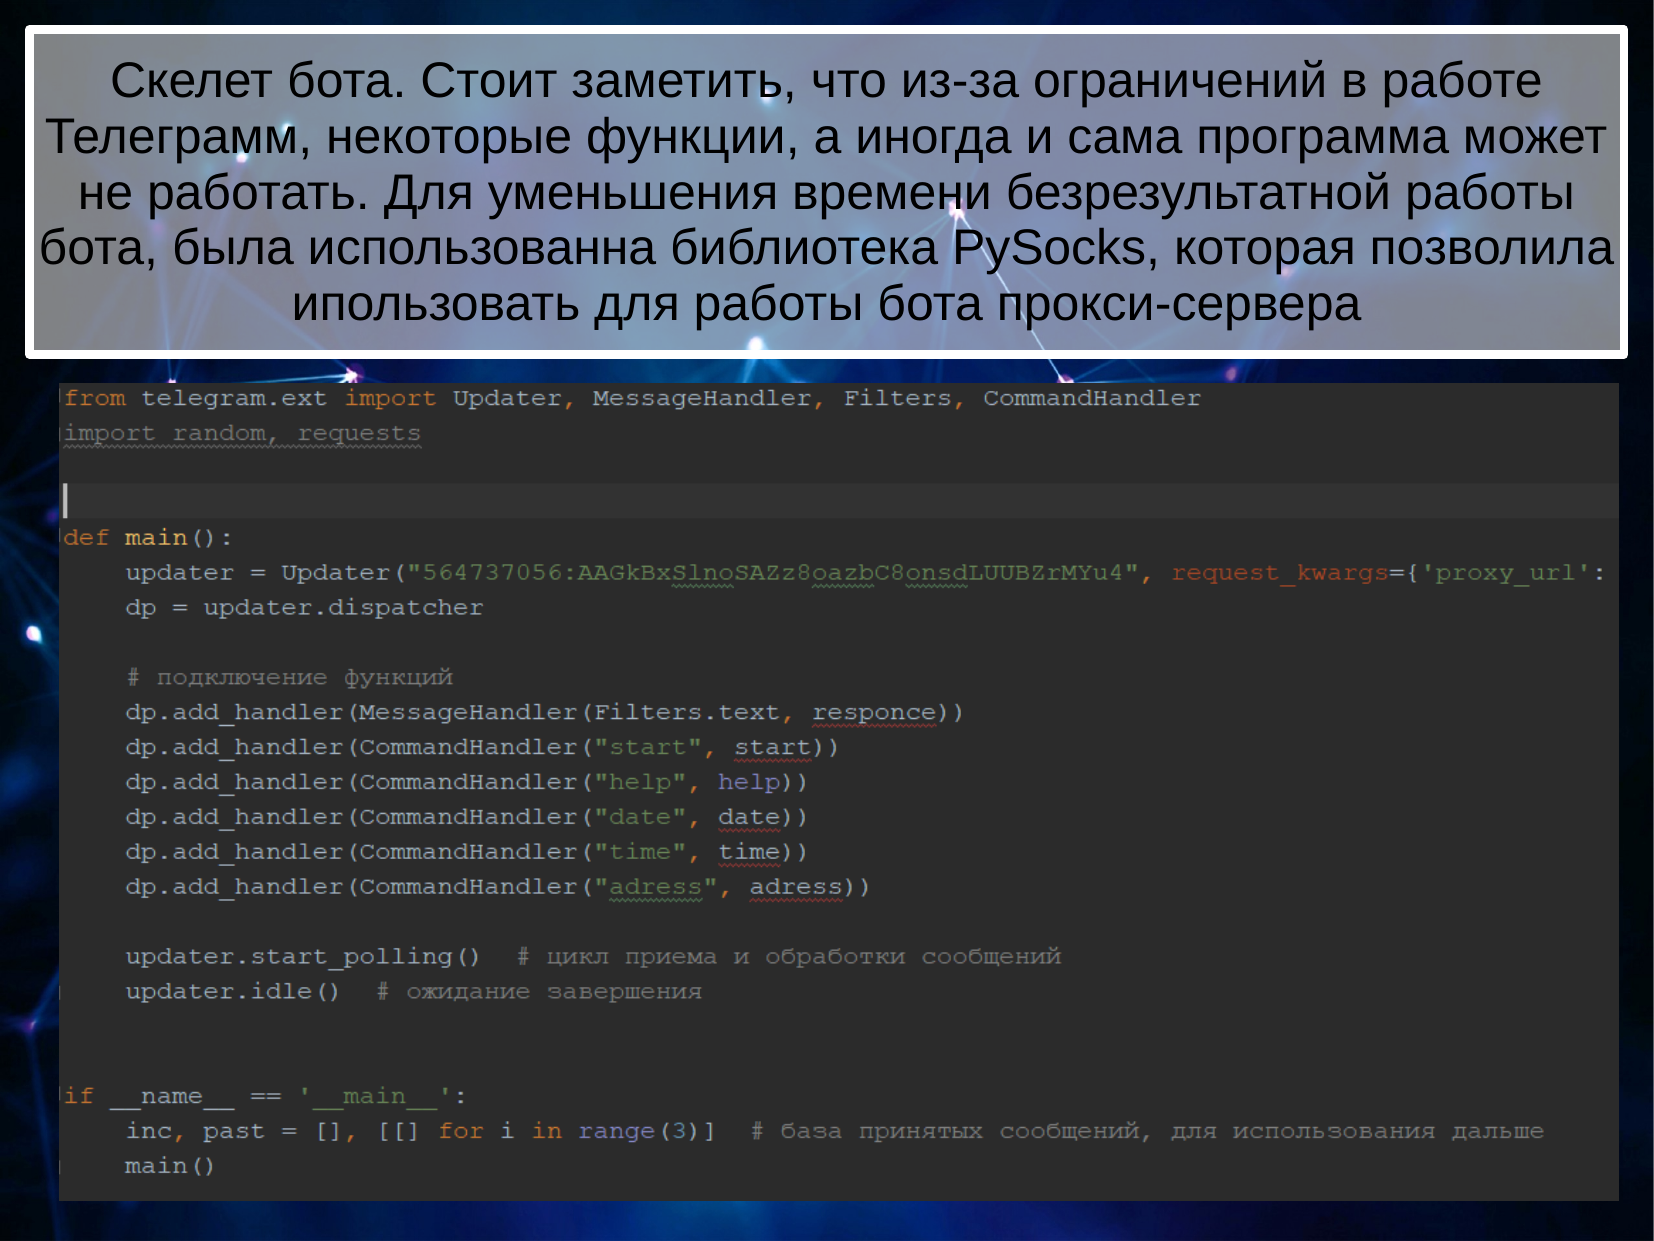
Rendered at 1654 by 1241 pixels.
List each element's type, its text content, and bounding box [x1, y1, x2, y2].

picture [0, 0, 1654, 1241]
title Скелет бота. Стоит заметить, что из-за ограничений в работе Телеграмм, некоторые функции, а иногда и сама программа может не работать. Для уменьшения времени безрезультатной работы бота, была использованна библиотека PySocks, которая позволила ипользовать для работы бота прокси-сервера [29, 29, 1625, 355]
